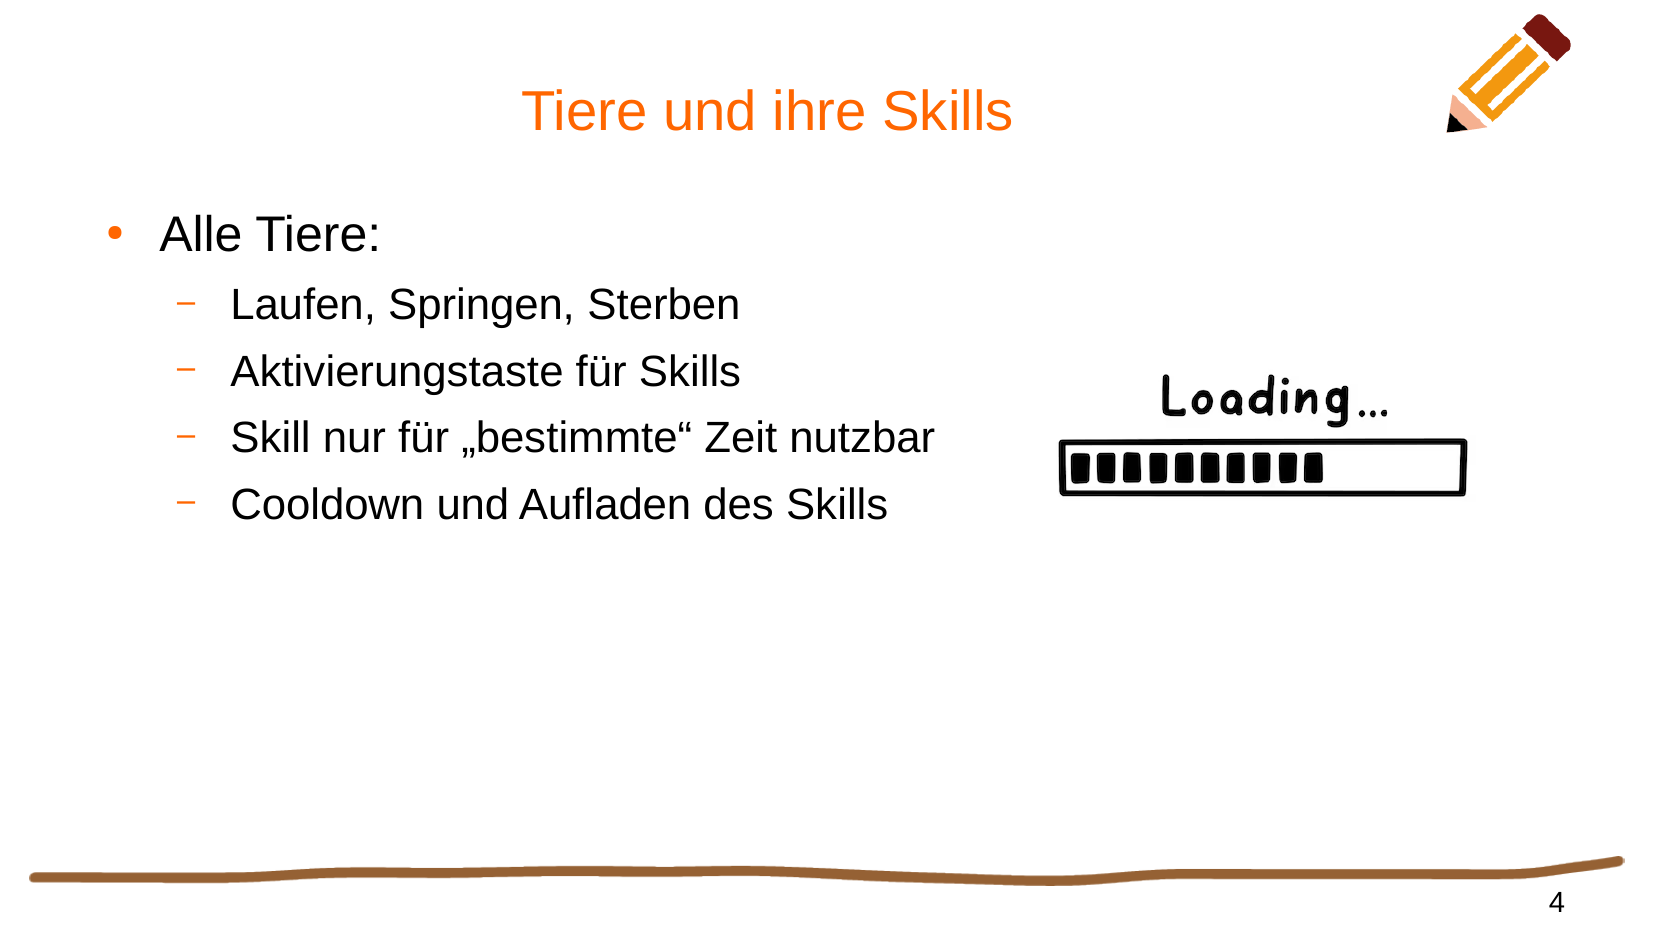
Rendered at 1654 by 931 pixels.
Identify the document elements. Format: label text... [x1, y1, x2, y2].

list Alle Tiere: Laufen, Springen, Sterben Aktivierungstaste für Skills Skill nur für „bestimmte“ Zeit nutzbar Cooldown und Aufladen des Skills [88, 206, 1565, 857]
picture [974, 162, 1551, 739]
picture [1446, 14, 1571, 133]
picture [29, 856, 1625, 886]
title Tiere und ihre Skills [88, 59, 1447, 163]
